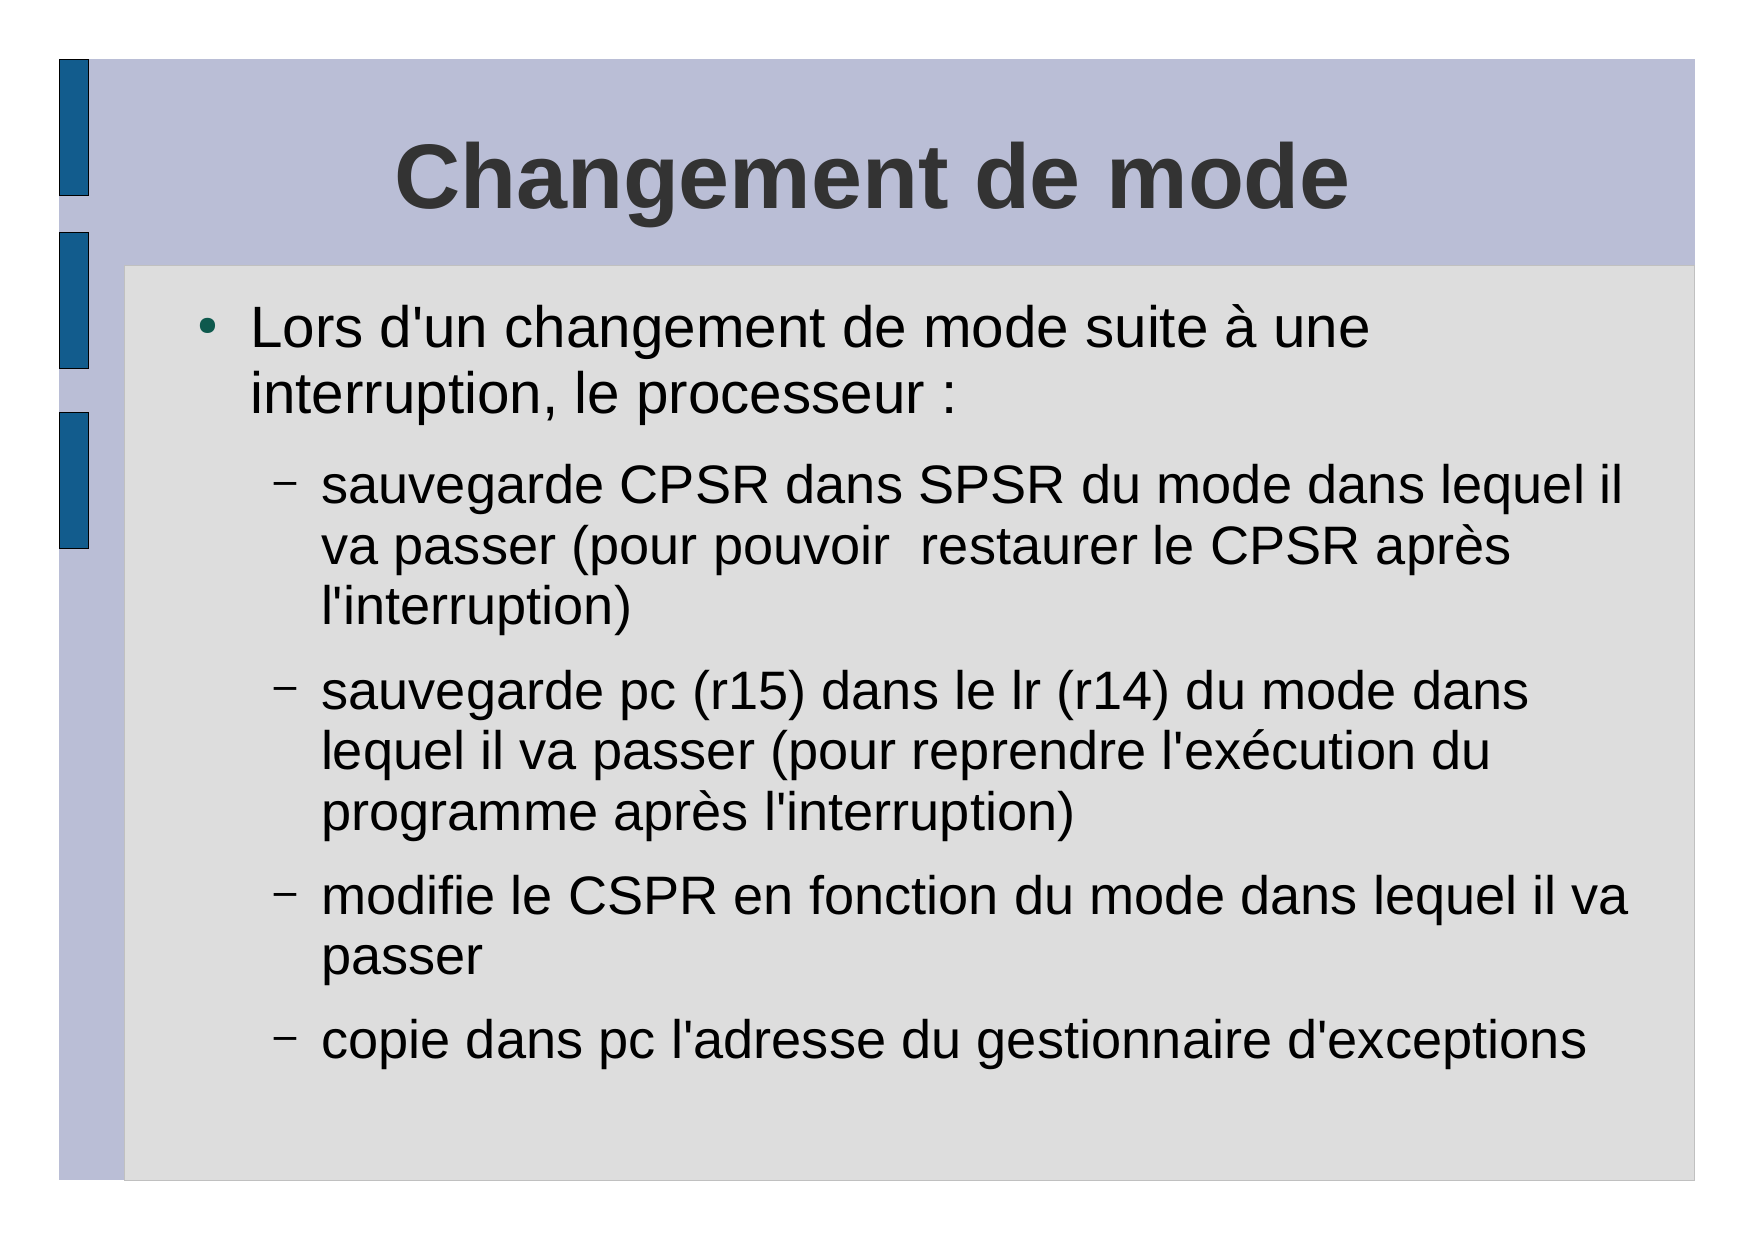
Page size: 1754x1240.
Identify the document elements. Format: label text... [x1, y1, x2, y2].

title Changement de mode [118, 88, 1654, 266]
list Lors d'un changement de mode suite à une interruption, le processeur : sauvegarde CPSR dans SPSR du mode dans lequel il va passer (pour pouvoir restaurer le CPSR après l'interruption) sauvegarde pc (r15) dans le lr (r14) du mode dans lequel il va passer (pour reprendre l'exécution du programme après l'interruption) modifie le CSPR en fonction du mode dans lequel il va passer copie dans pc l'adresse du gestionnaire d'exceptions [179, 295, 1654, 1137]
